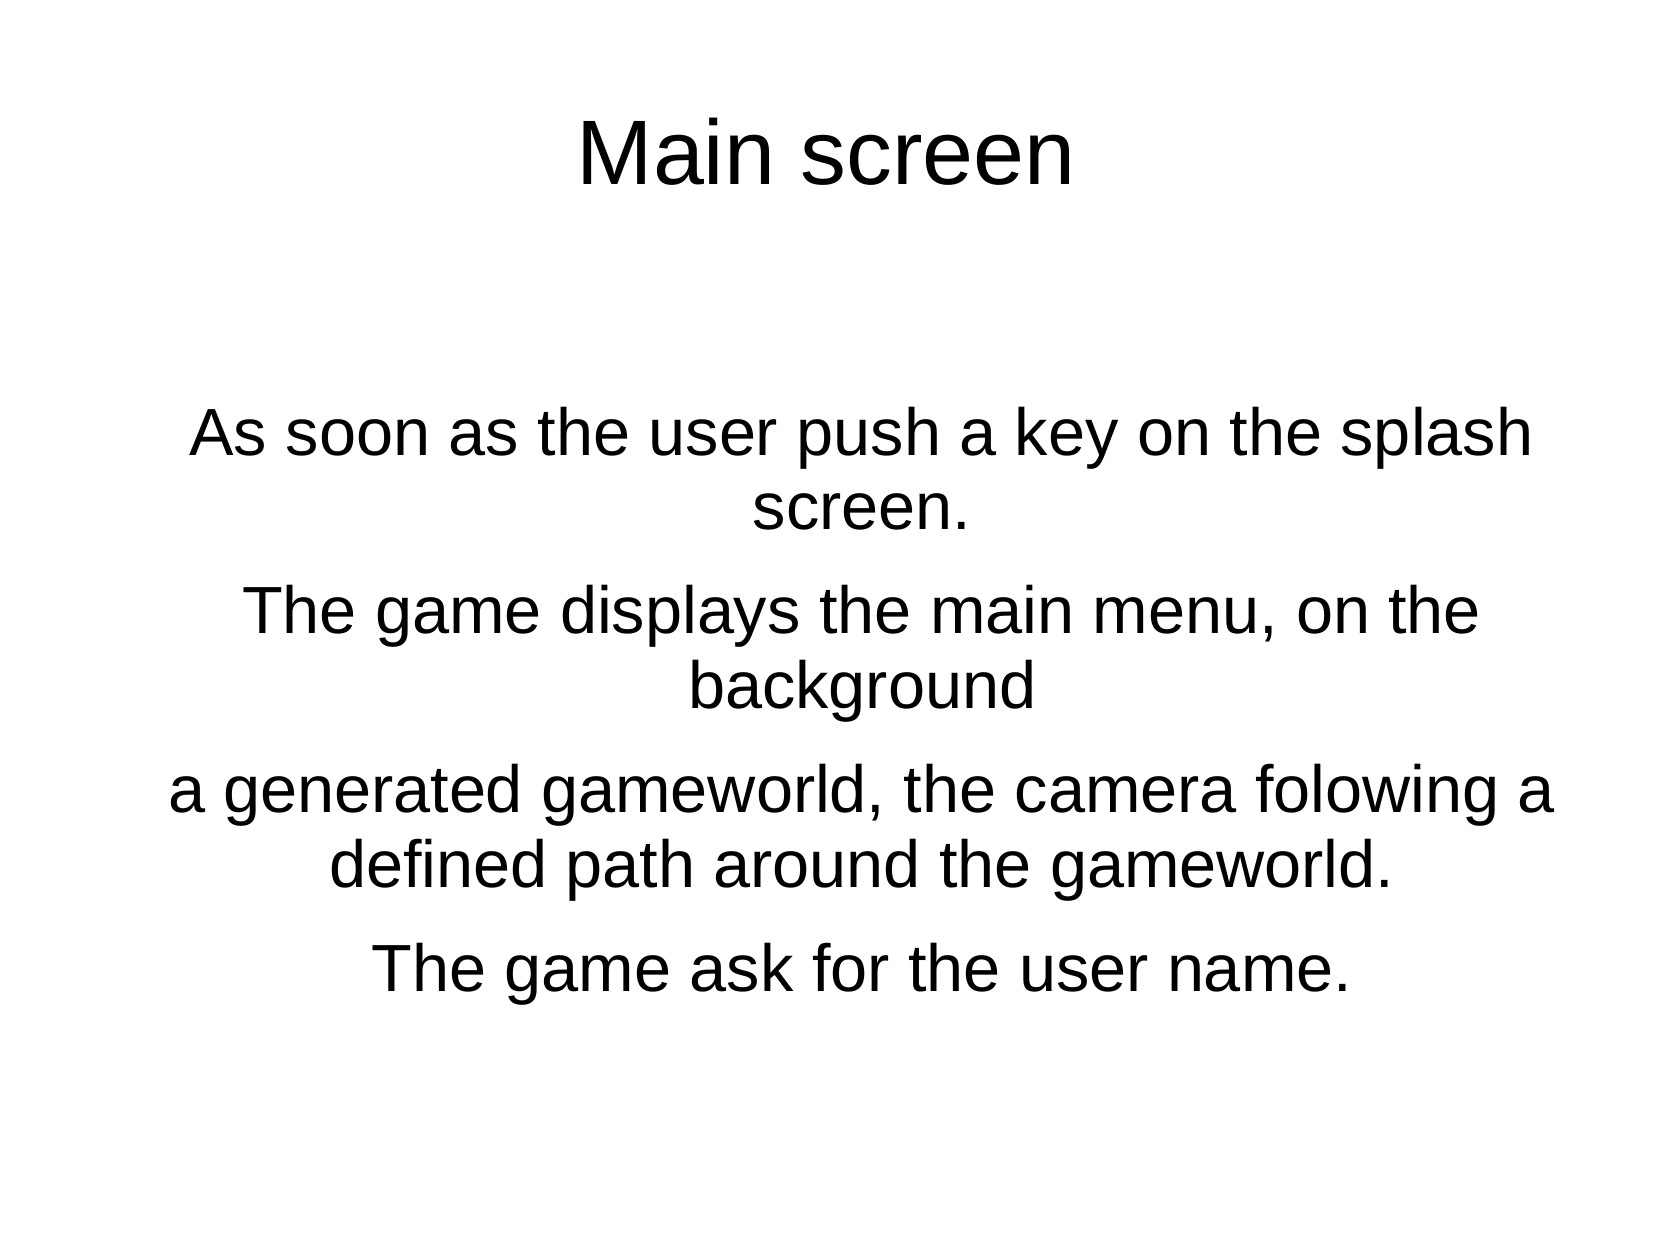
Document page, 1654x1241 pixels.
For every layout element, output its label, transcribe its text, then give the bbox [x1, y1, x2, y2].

title Main screen [82, 49, 1571, 257]
list As soon as the user push a key on the splash screen. The game displays the main menu, on the background a generated gameworld, the camera folowing a defined path around the gameworld. The game ask for the user name. [82, 290, 1571, 1109]
